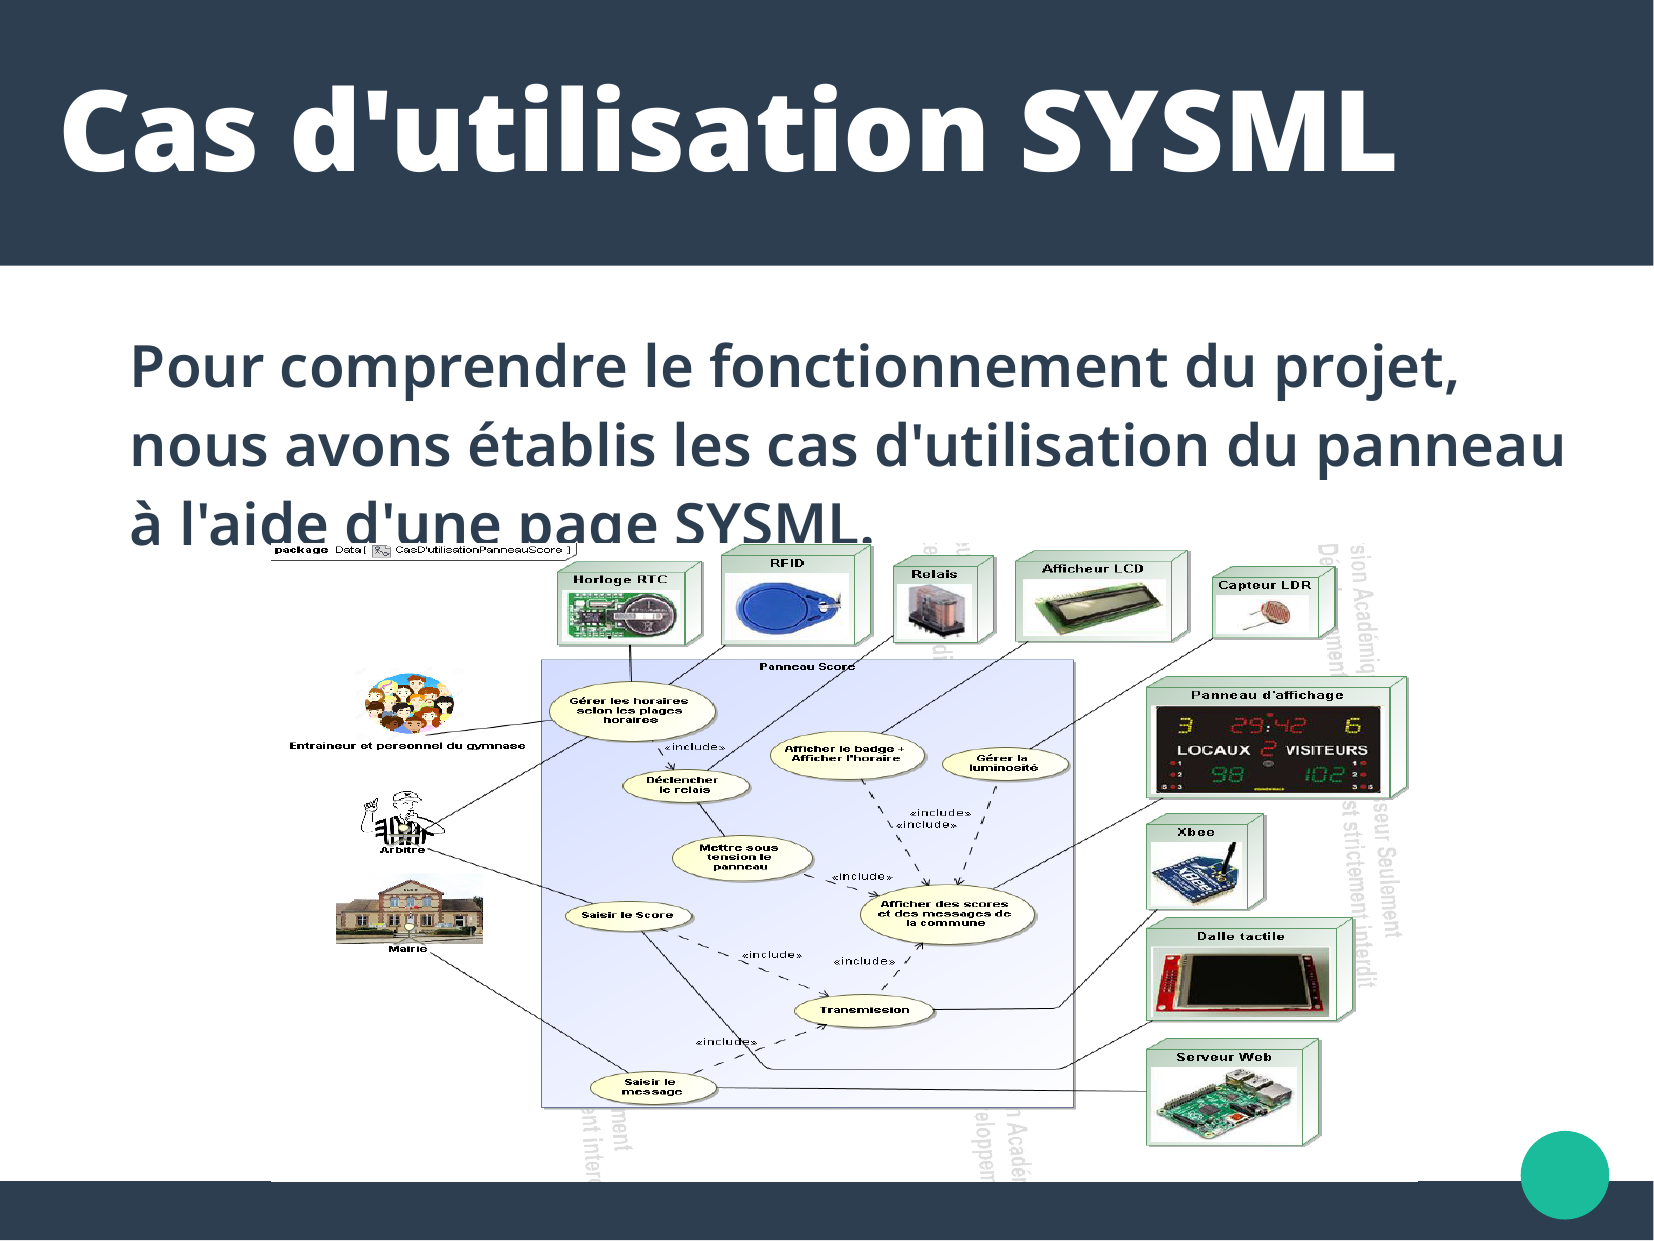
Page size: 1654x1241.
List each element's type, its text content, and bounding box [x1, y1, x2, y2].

picture [271, 543, 1418, 1182]
list Pour comprendre le fonctionnement du projet, nous avons établis les cas d'utilisation du panneau à l'aide d'une page SYSML. [59, 324, 1595, 1152]
title Cas d'utilisation SYSML [59, 49, 1595, 207]
